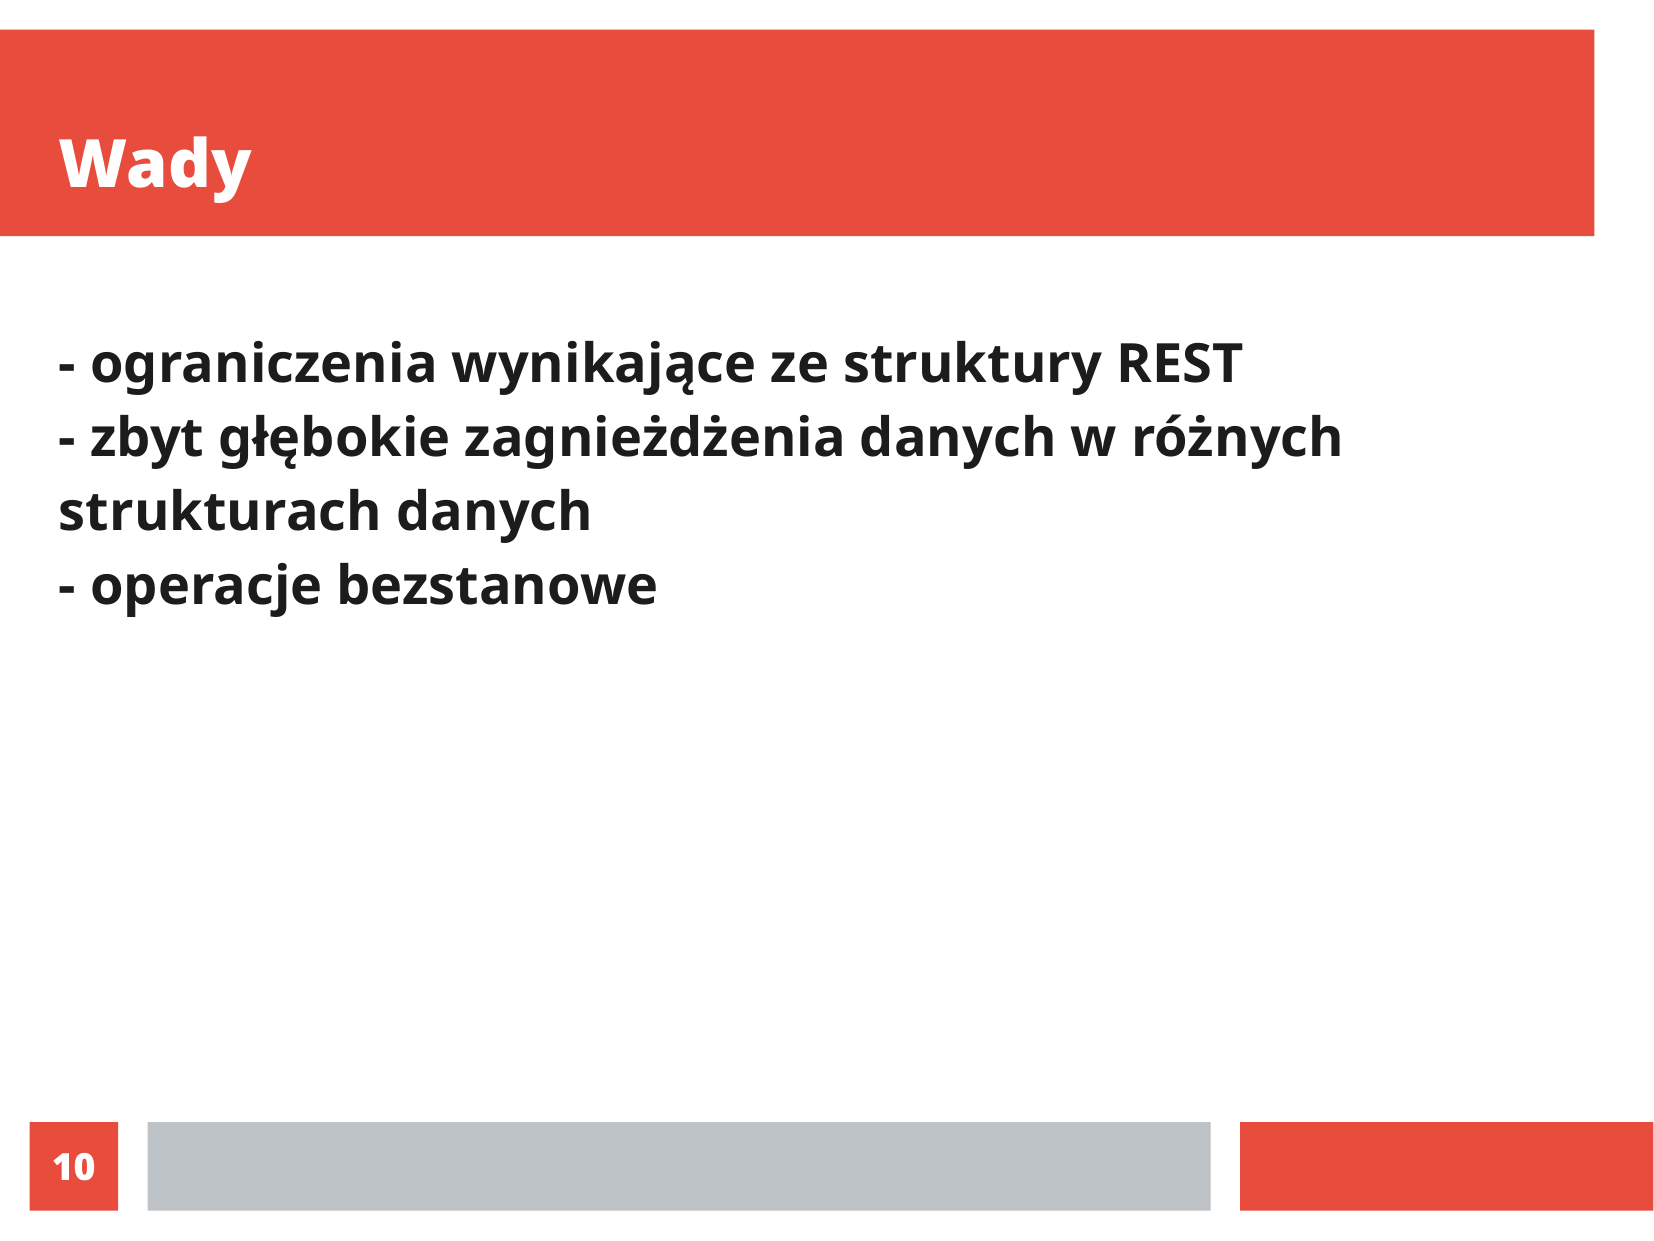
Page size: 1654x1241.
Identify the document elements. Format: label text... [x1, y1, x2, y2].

subtitle - ograniczenia wynikające ze struktury REST - zbyt głębokie zagnieżdżenia danych w różnych strukturach danych - operacje bezstanowe [59, 324, 1565, 1093]
title Wady [59, 59, 1595, 207]
